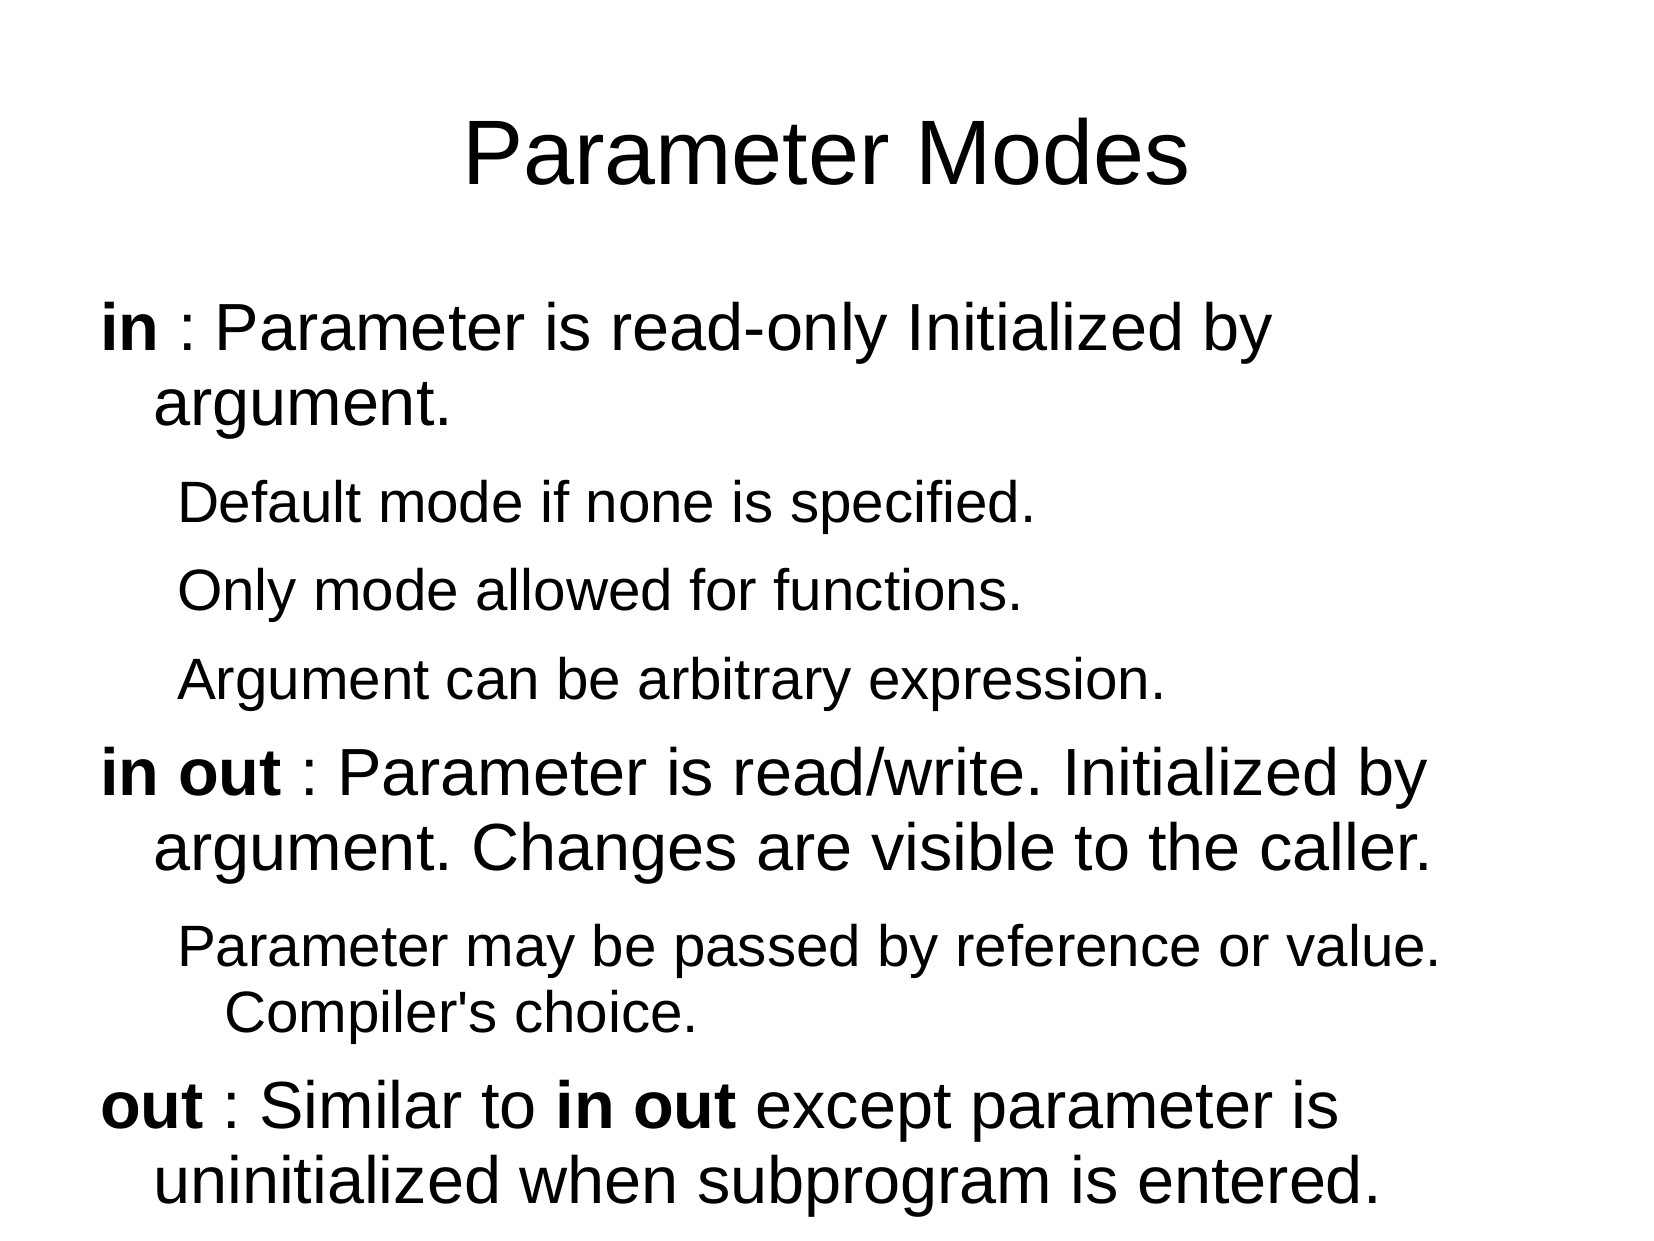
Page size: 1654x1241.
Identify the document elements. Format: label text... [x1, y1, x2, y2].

title Parameter Modes [82, 49, 1571, 257]
list in : Parameter is read-only Initialized by argument. Default mode if none is specified. Only mode allowed for functions. Argument can be arbitrary expression. in out : Parameter is read/write. Initialized by argument. Changes are visible to the caller. Parameter may be passed by reference or value. Compiler's choice. out : Similar to in out except parameter is uninitialized when subprogram is entered. [82, 290, 1571, 1217]
